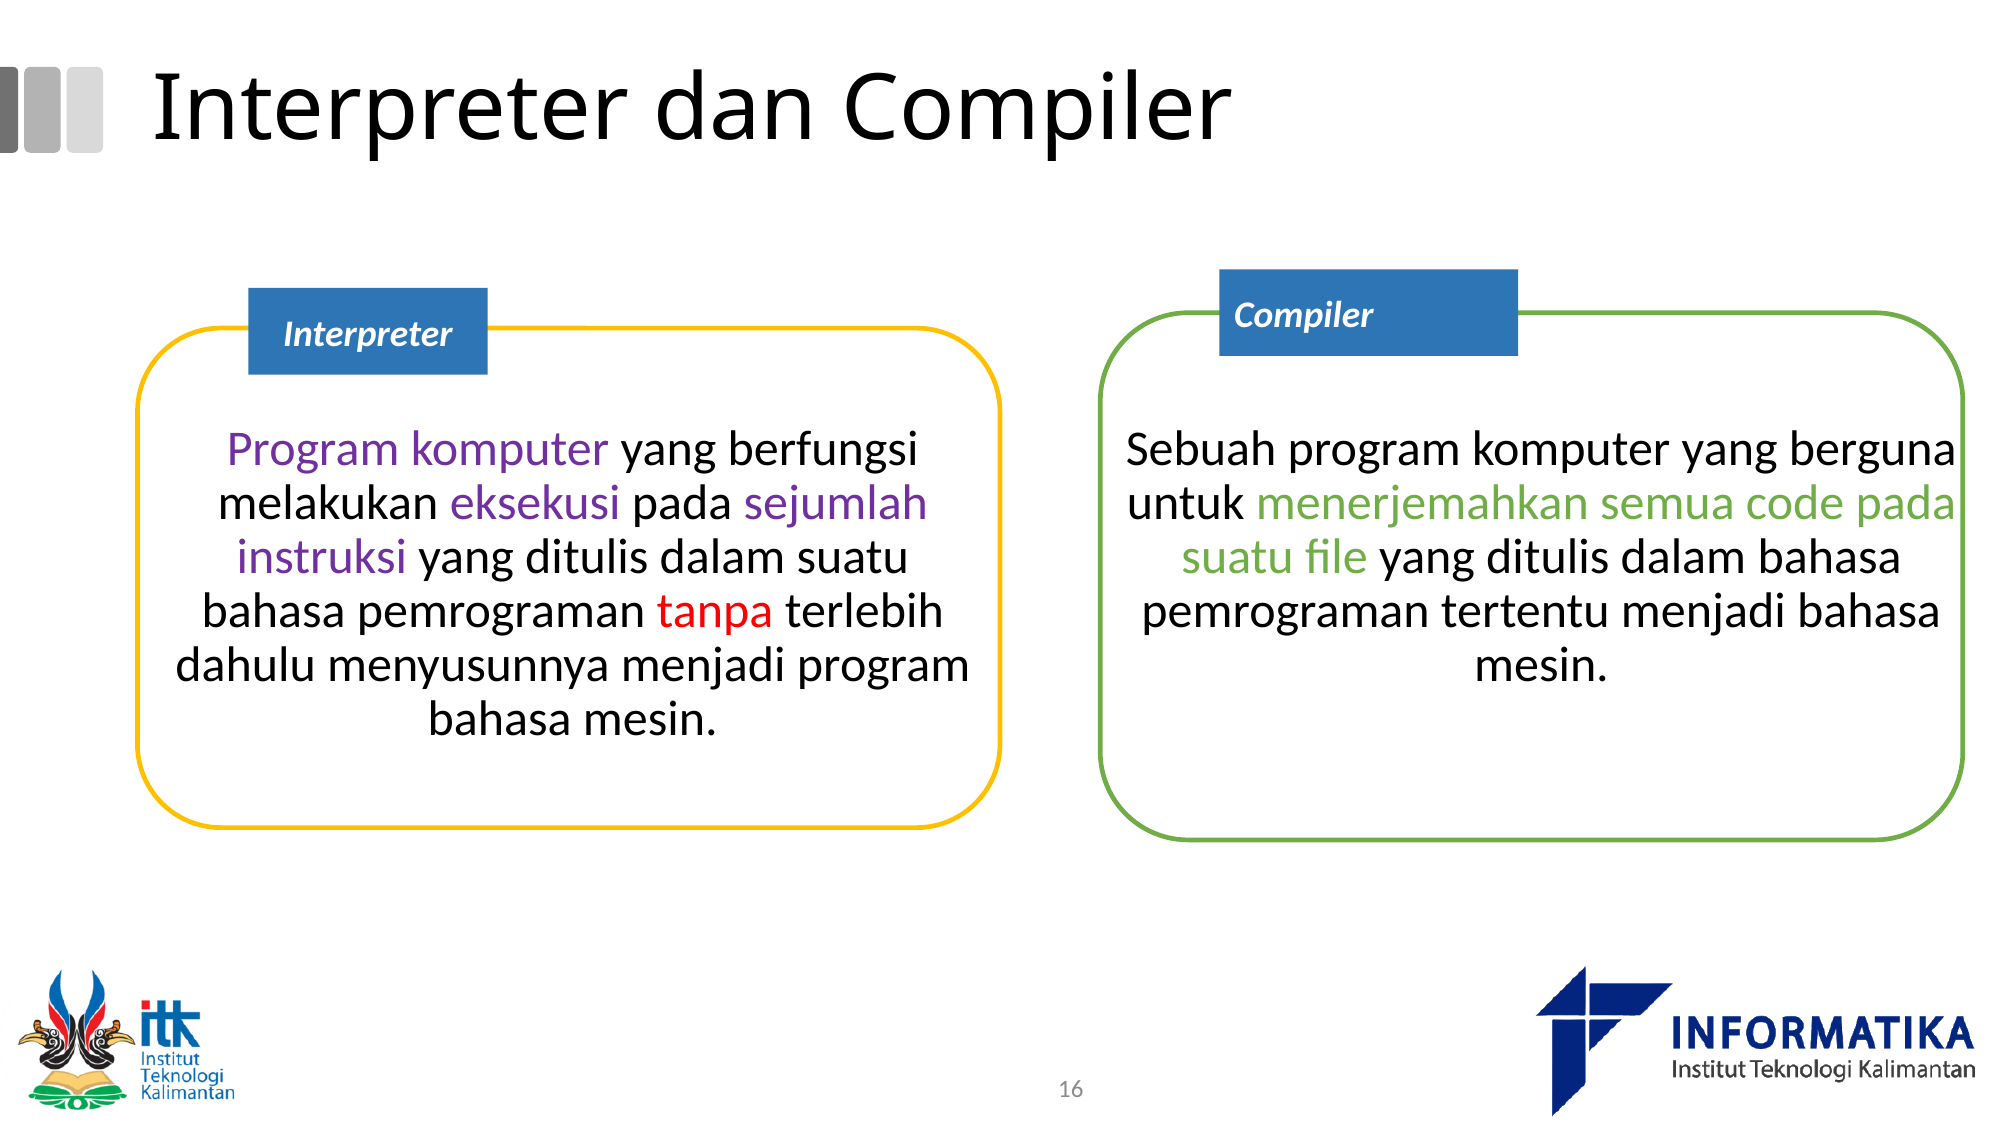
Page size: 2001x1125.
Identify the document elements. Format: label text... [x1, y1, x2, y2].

text_box [154, 795, 983, 828]
text_box Sebuah program komputer yang berguna untuk menerjemahkan semua code pada suatu file yang ditulis dalam bahasa pemrograman tertentu menjadi bahasa mesin. [1110, 414, 1973, 771]
text_box Interpreter [248, 287, 488, 375]
text_box Compiler [1219, 269, 1519, 356]
picture [1534, 965, 1976, 1118]
title Interpreter dan Compiler [137, 1, 1863, 219]
text_box [137, 328, 1000, 779]
list Program komputer yang berfungsi melakukan eksekusi pada sejumlah instruksi yang ditulis dalam suatu bahasa pemrograman tanpa terlebih dahulu menyusunnya menjadi program bahasa mesin. [145, 414, 1000, 795]
picture [0, 935, 253, 1125]
